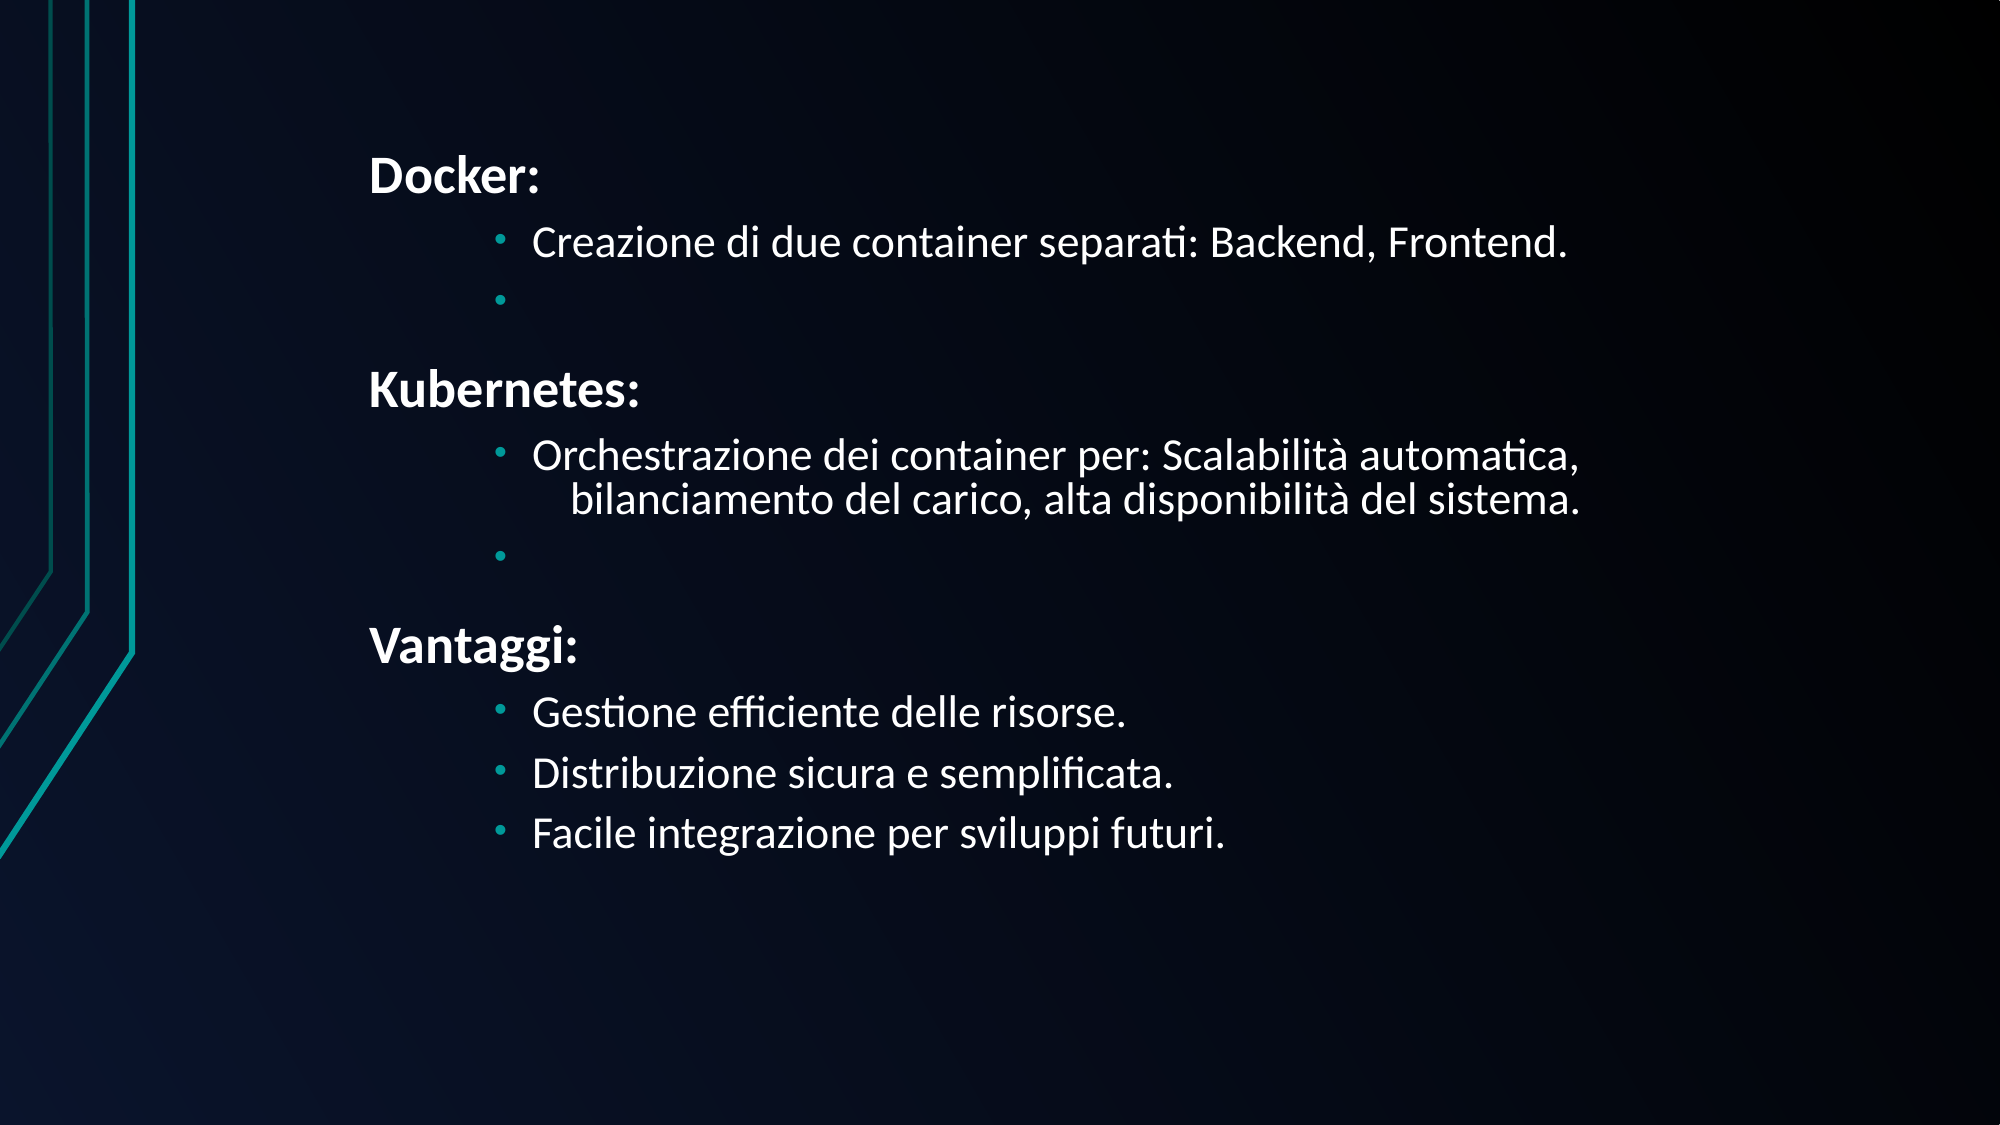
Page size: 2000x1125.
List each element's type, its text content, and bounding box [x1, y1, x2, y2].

list Docker: Creazione di due container separati: Backend, Frontend. Kubernetes: Orchestrazione dei container per: Scalabilità automatica, bilanciamento del carico, alta disponibilità del sistema. Vantaggi: Gestione efficiente delle risorse. Distribuzione sicura e semplificata. Facile integrazione per sviluppi futuri. [350, 137, 1768, 917]
